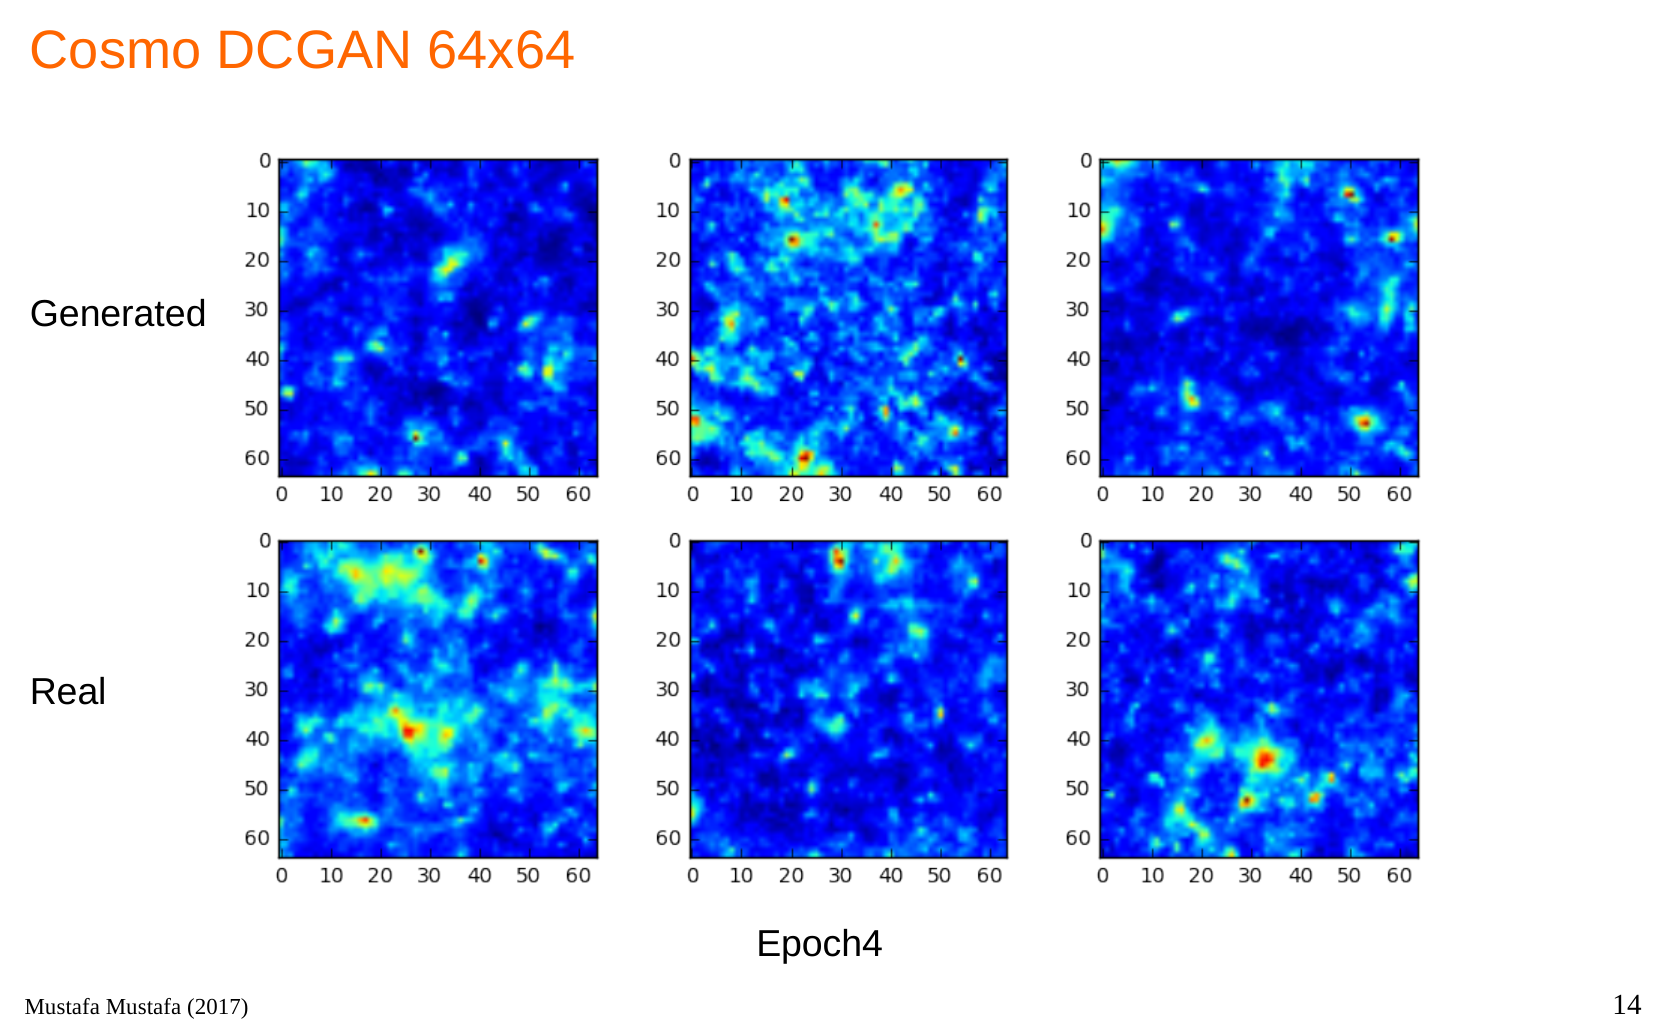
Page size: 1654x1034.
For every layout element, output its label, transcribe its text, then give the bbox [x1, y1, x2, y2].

text_box Generated [15, 285, 226, 346]
text_box Real [15, 662, 226, 723]
title Cosmo DCGAN 64x64 [29, 17, 1621, 82]
picture [79, 69, 1580, 970]
text_box Epoch4 [741, 915, 913, 976]
